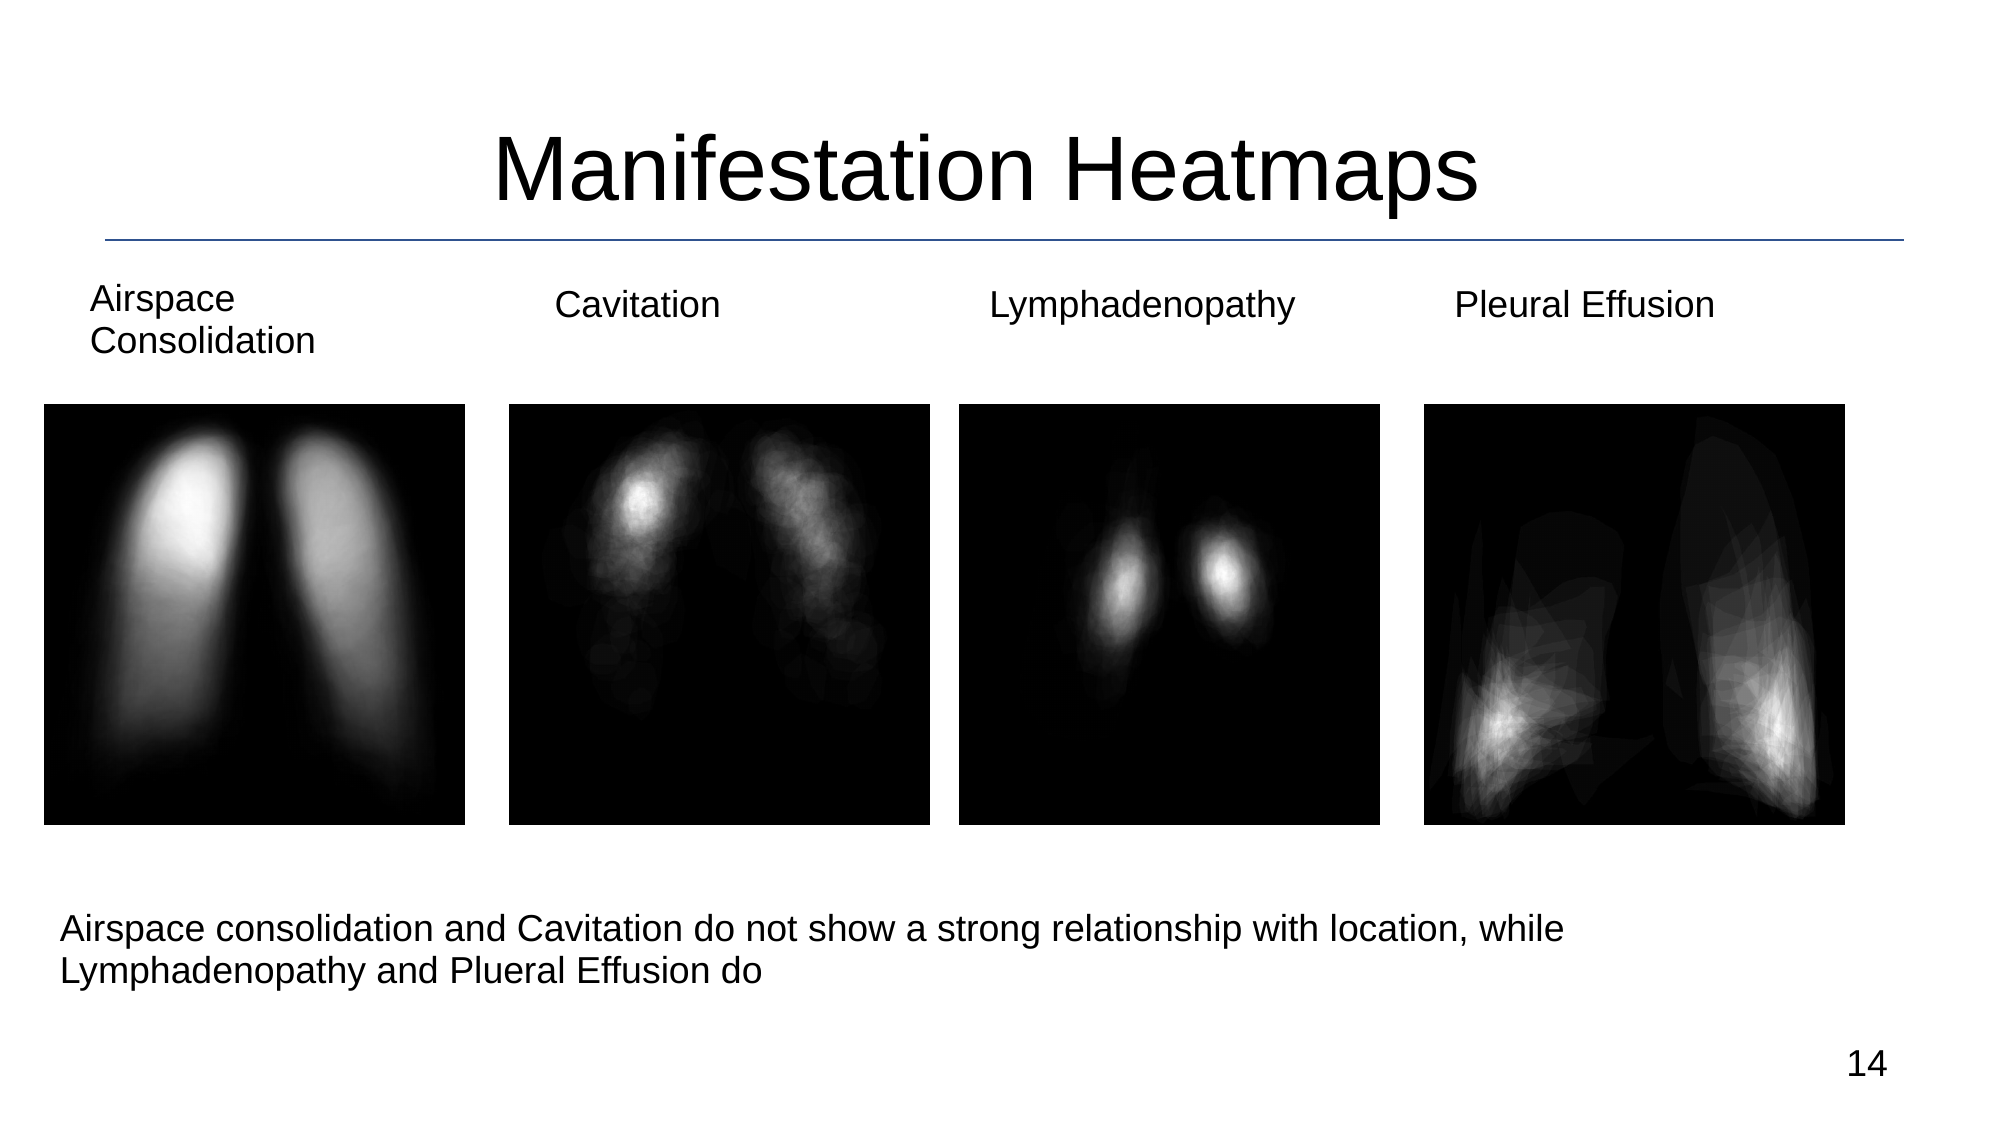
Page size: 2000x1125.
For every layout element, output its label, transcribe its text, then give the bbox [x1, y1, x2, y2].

text_box Pleural Effusion [1439, 276, 1800, 346]
picture [959, 404, 1380, 826]
text_box Cavitation [539, 276, 870, 352]
text_box Airspace consolidation and Cavitation do not show a strong relationship with location, while Lymphadenopathy and Plueral Effusion do [44, 900, 1845, 1051]
text_box Airspace Consolidation [74, 270, 405, 369]
picture [44, 404, 465, 826]
title Manifestation Heatmaps [137, 59, 1862, 278]
picture [1424, 404, 1845, 826]
picture [509, 404, 930, 826]
text_box Lymphadenopathy [974, 276, 1335, 346]
